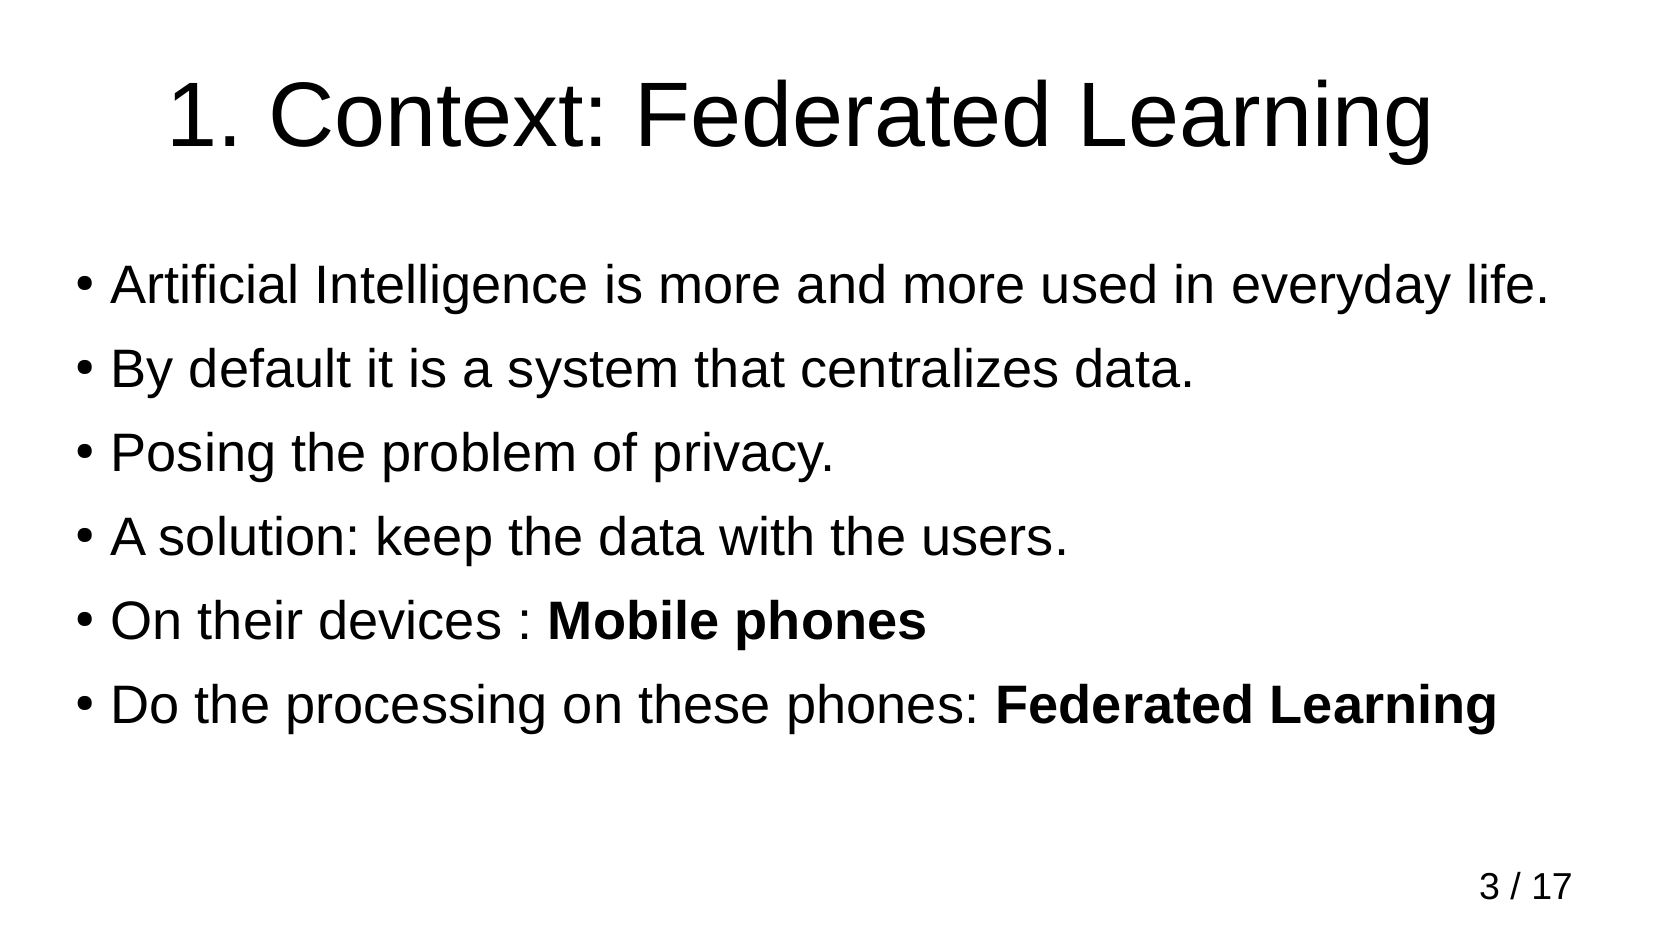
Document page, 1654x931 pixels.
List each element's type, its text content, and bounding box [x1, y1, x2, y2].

title 1. Context: Federated Learning [82, 37, 1571, 193]
subtitle Artificial Intelligence is more and more used in everyday life. By default it is a system that centralizes data. Posing the problem of privacy. A solution: keep the data with the users. On their devices : Mobile phones Do the processing on these phones: Federated Learning [75, 225, 1564, 765]
text_box 3 / 17 [1464, 858, 1652, 929]
